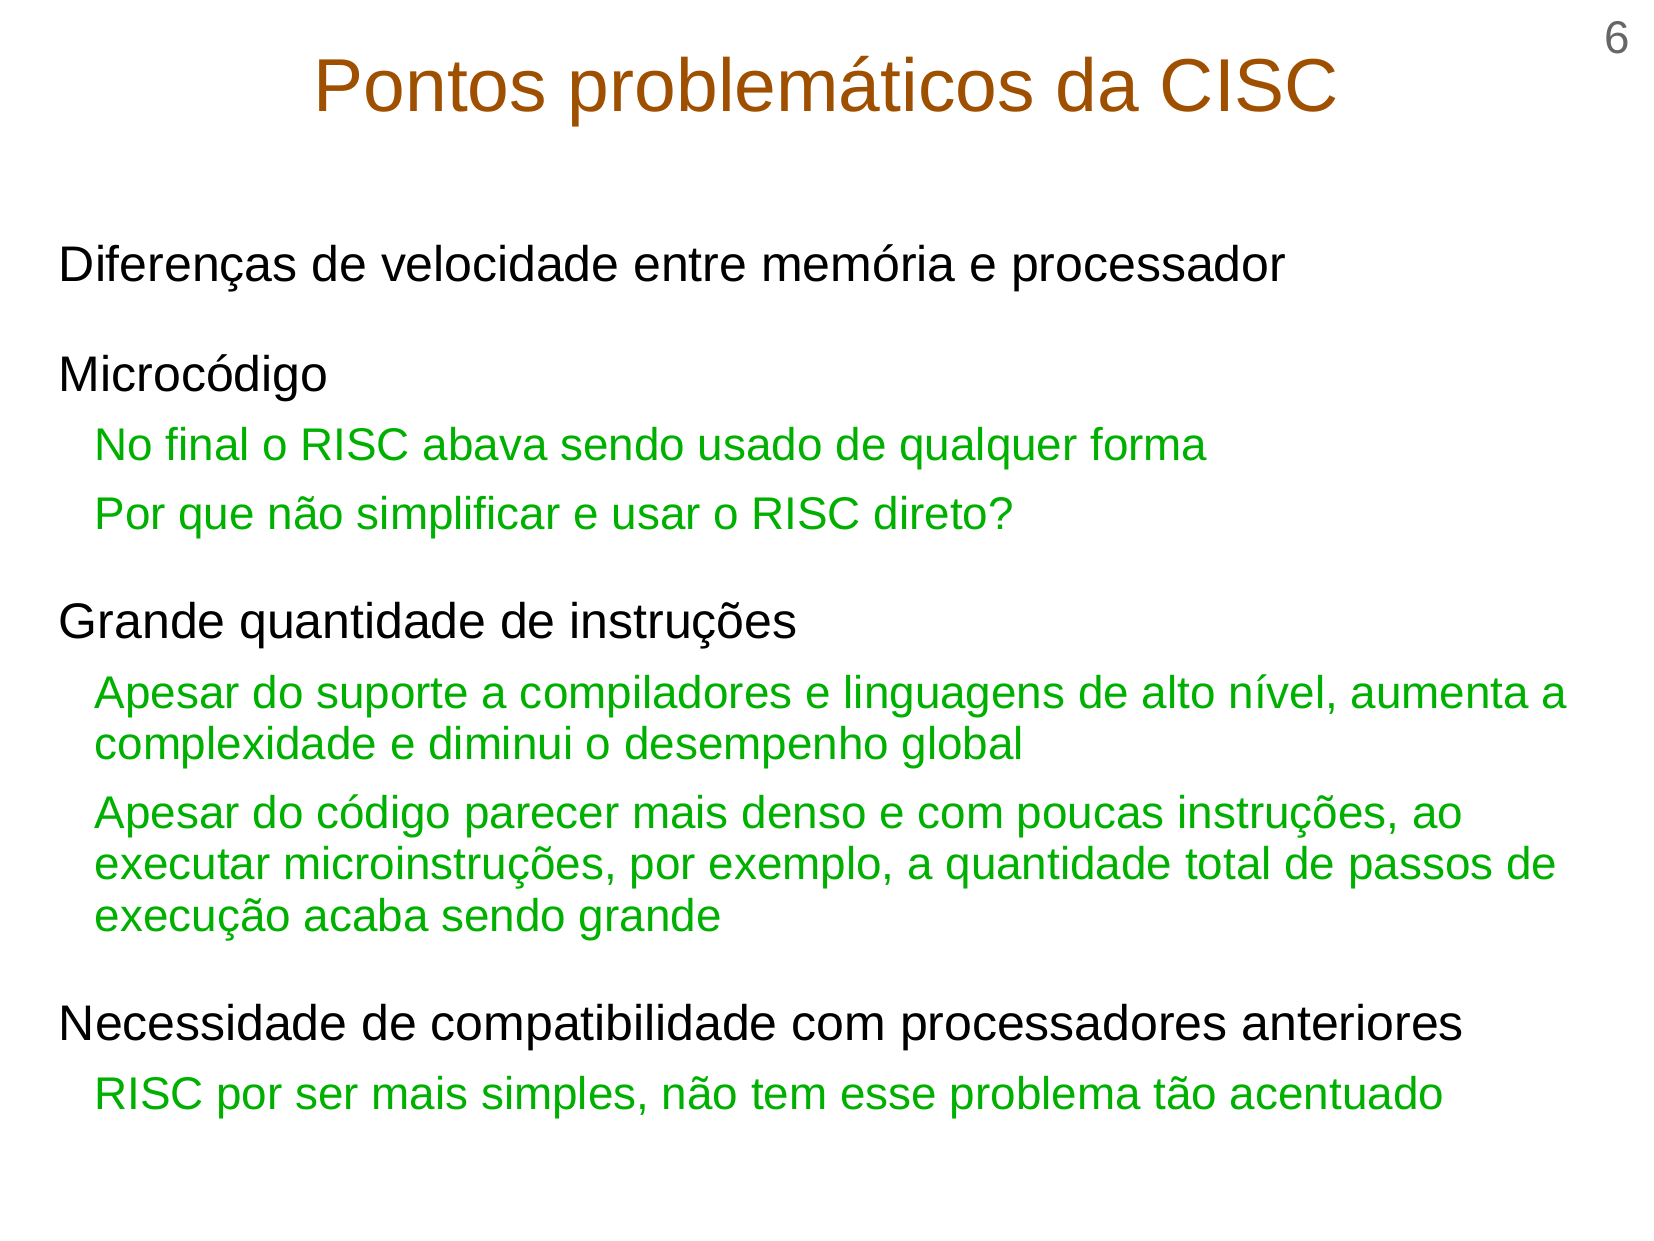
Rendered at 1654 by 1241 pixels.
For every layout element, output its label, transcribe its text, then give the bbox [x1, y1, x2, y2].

title Pontos problemáticos da CISC [59, 29, 1595, 148]
list Diferenças de velocidade entre memória e processador Microcódigo No final o RISC abava sendo usado de qualquer forma Por que não simplificar e usar o RISC direto? Grande quantidade de instruções Apesar do suporte a compiladores e linguagens de alto nível, aumenta a complexidade e diminui o desempenho global Apesar do código parecer mais denso e com poucas instruções, ao executar microinstruções, por exemplo, a quantidade total de passos de execução acaba sendo grande Necessidade de compatibilidade com processadores anteriores RISC por ser mais simples, não tem esse problema tão acentuado [59, 236, 1595, 1211]
